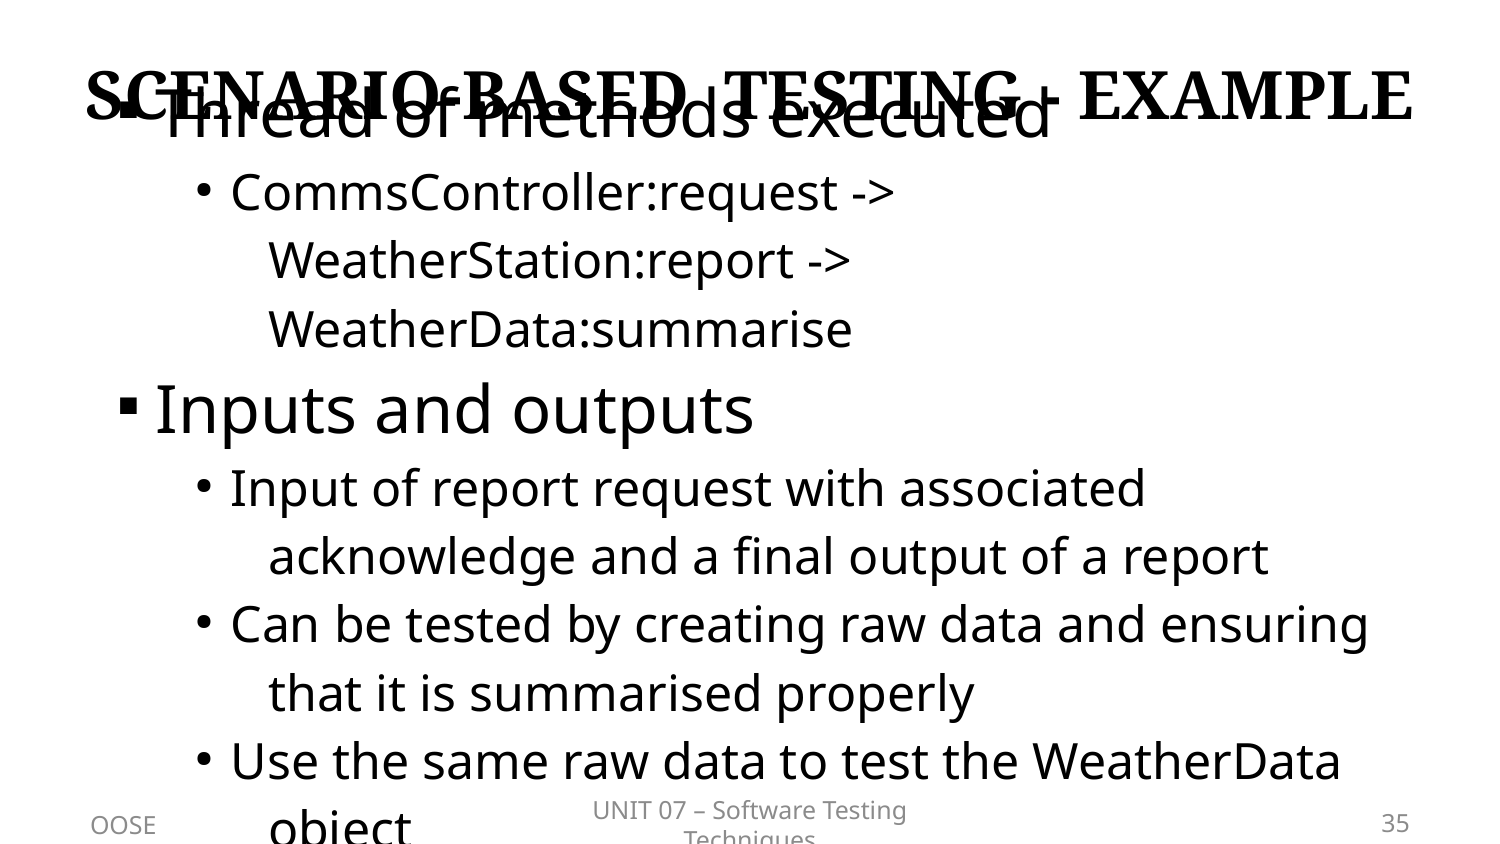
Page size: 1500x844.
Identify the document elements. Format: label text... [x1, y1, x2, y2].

title SCENARIO-BASED TESTING - EXAMPLE [75, 23, 1425, 164]
subtitle Thread of methods executed CommsController:request -> WeatherStation:report -> WeatherData:summarise Inputs and outputs Input of report request with associated acknowledge and a final output of a report Can be tested by creating raw data and ensuring that it is summarised properly Use the same raw data to test the WeatherData object [82, 185, 1433, 743]
